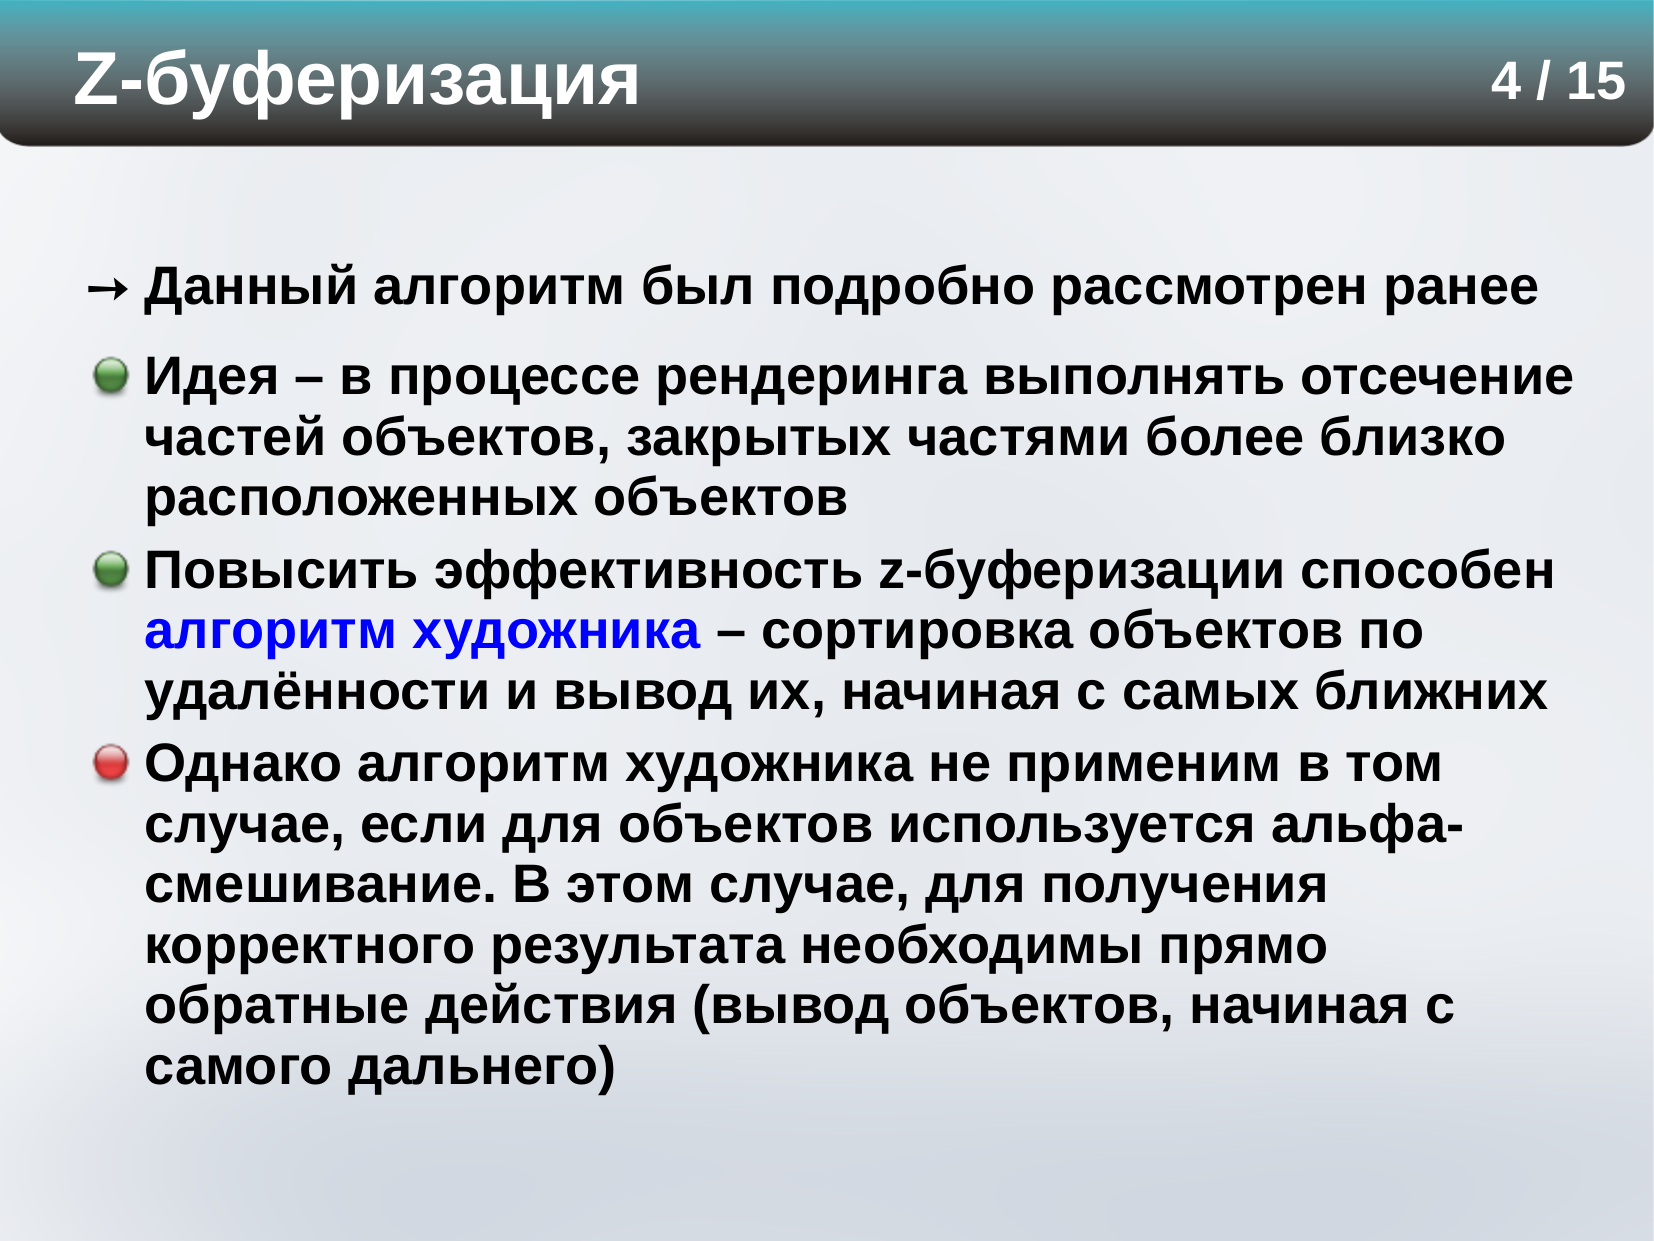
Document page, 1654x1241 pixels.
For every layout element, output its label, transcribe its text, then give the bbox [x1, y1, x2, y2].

picture [0, 0, 1654, 1241]
text_box <number> / 15 [1476, 42, 1654, 179]
text_box Z-буферизация [59, 29, 1418, 129]
text_box Данный алгоритм был подробно рассмотрен ранее Идея – в процессе рендеринга выполнять отсечение частей объектов, закрытых частями более близко расположенных объектов Повысить эффективность z-буферизации способен алгоритм художника – сортировка объектов по удалённости и вывод их, начиная с самых ближних Однако алгоритм художника не применим в том случае, если для объектов используется альфа-смешивание. В этом случае, для получения корректного результата необходимы прямо обратные действия (вывод объектов, начиная с самого дальнего) [70, 248, 1625, 1104]
